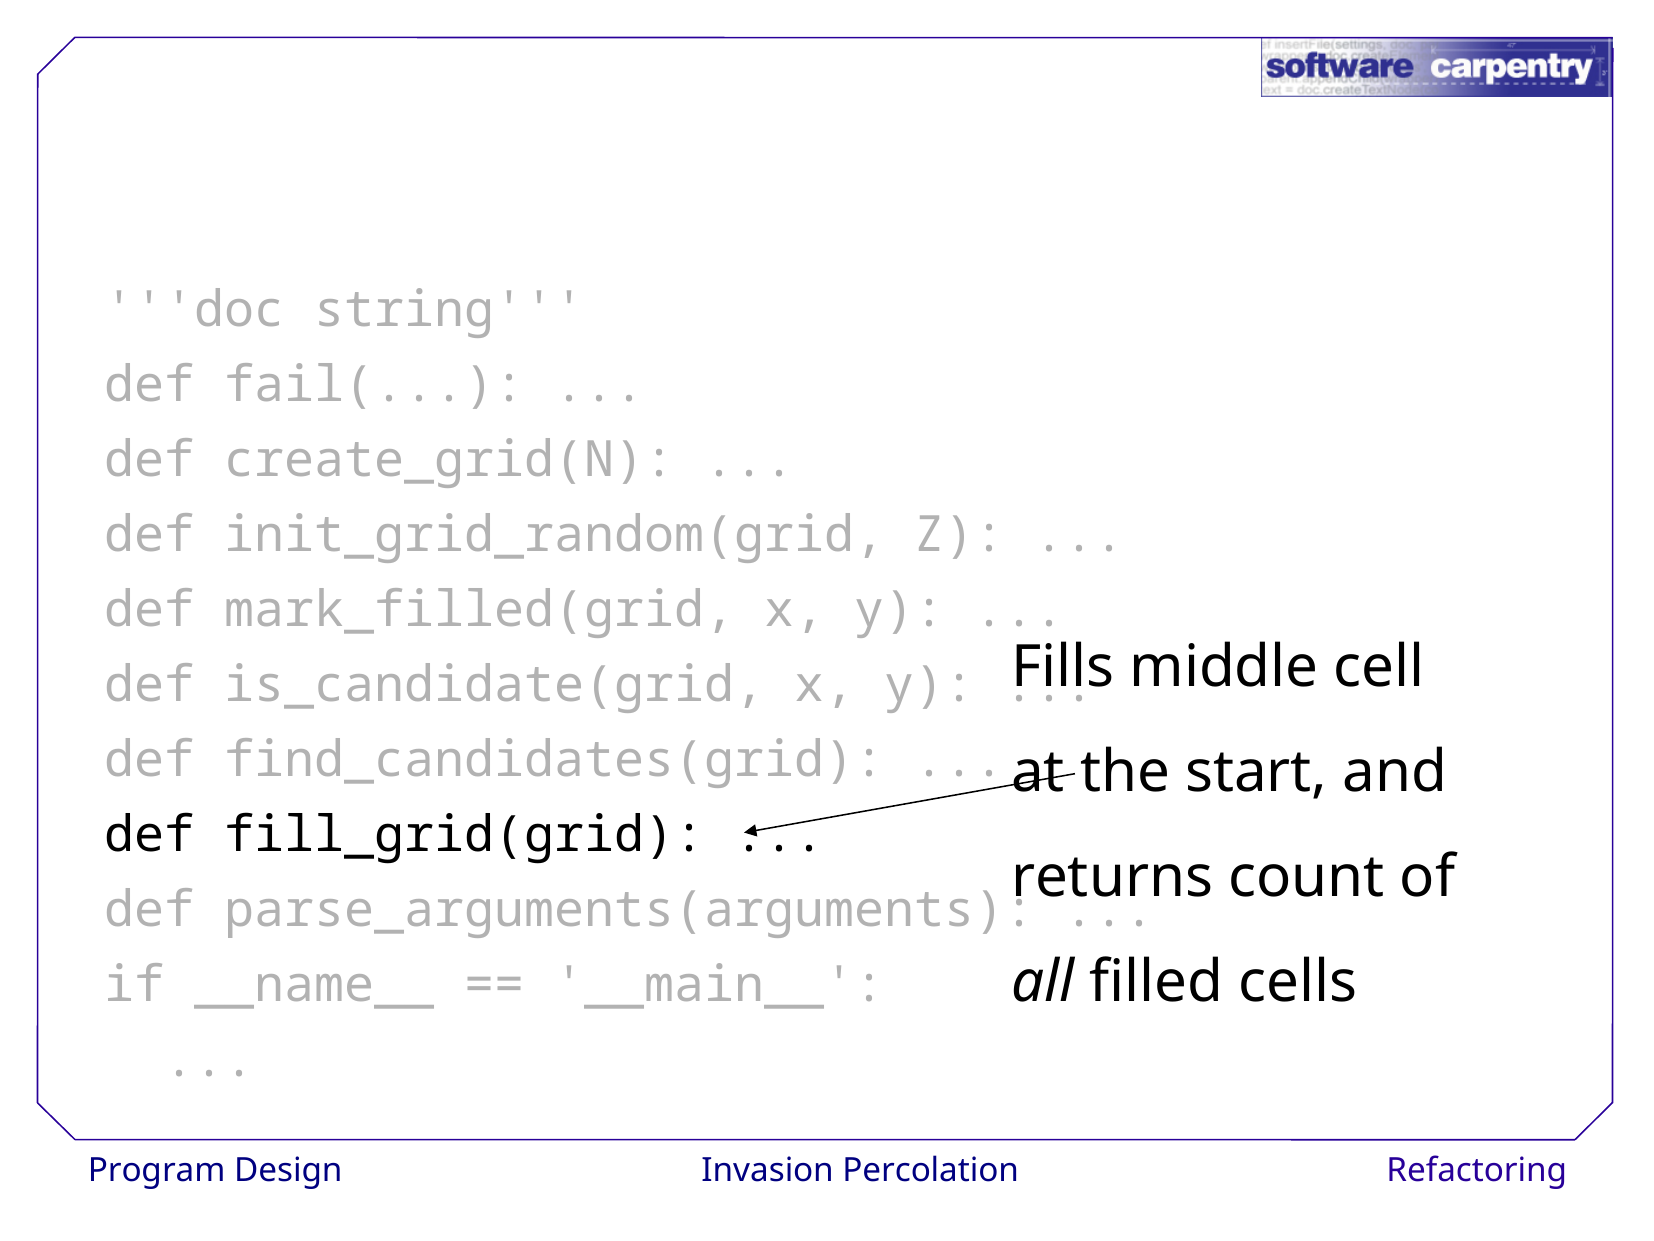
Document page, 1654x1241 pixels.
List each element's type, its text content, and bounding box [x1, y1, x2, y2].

picture [1261, 39, 1613, 97]
text_box '''doc string''' def fail(...): ... def create_grid(N): ... def init_grid_random(grid, Z): ... def mark_filled(grid, x, y): ... def is_candidate(grid, x, y): ... def find_candidates(grid): ... def fill_grid(grid): ... def parse_arguments(arguments): ... if __name__ == '__main__': ... [89, 253, 1508, 1093]
text_box Fills middle cell at the start, and returns count of all filled cells [996, 585, 1620, 1021]
